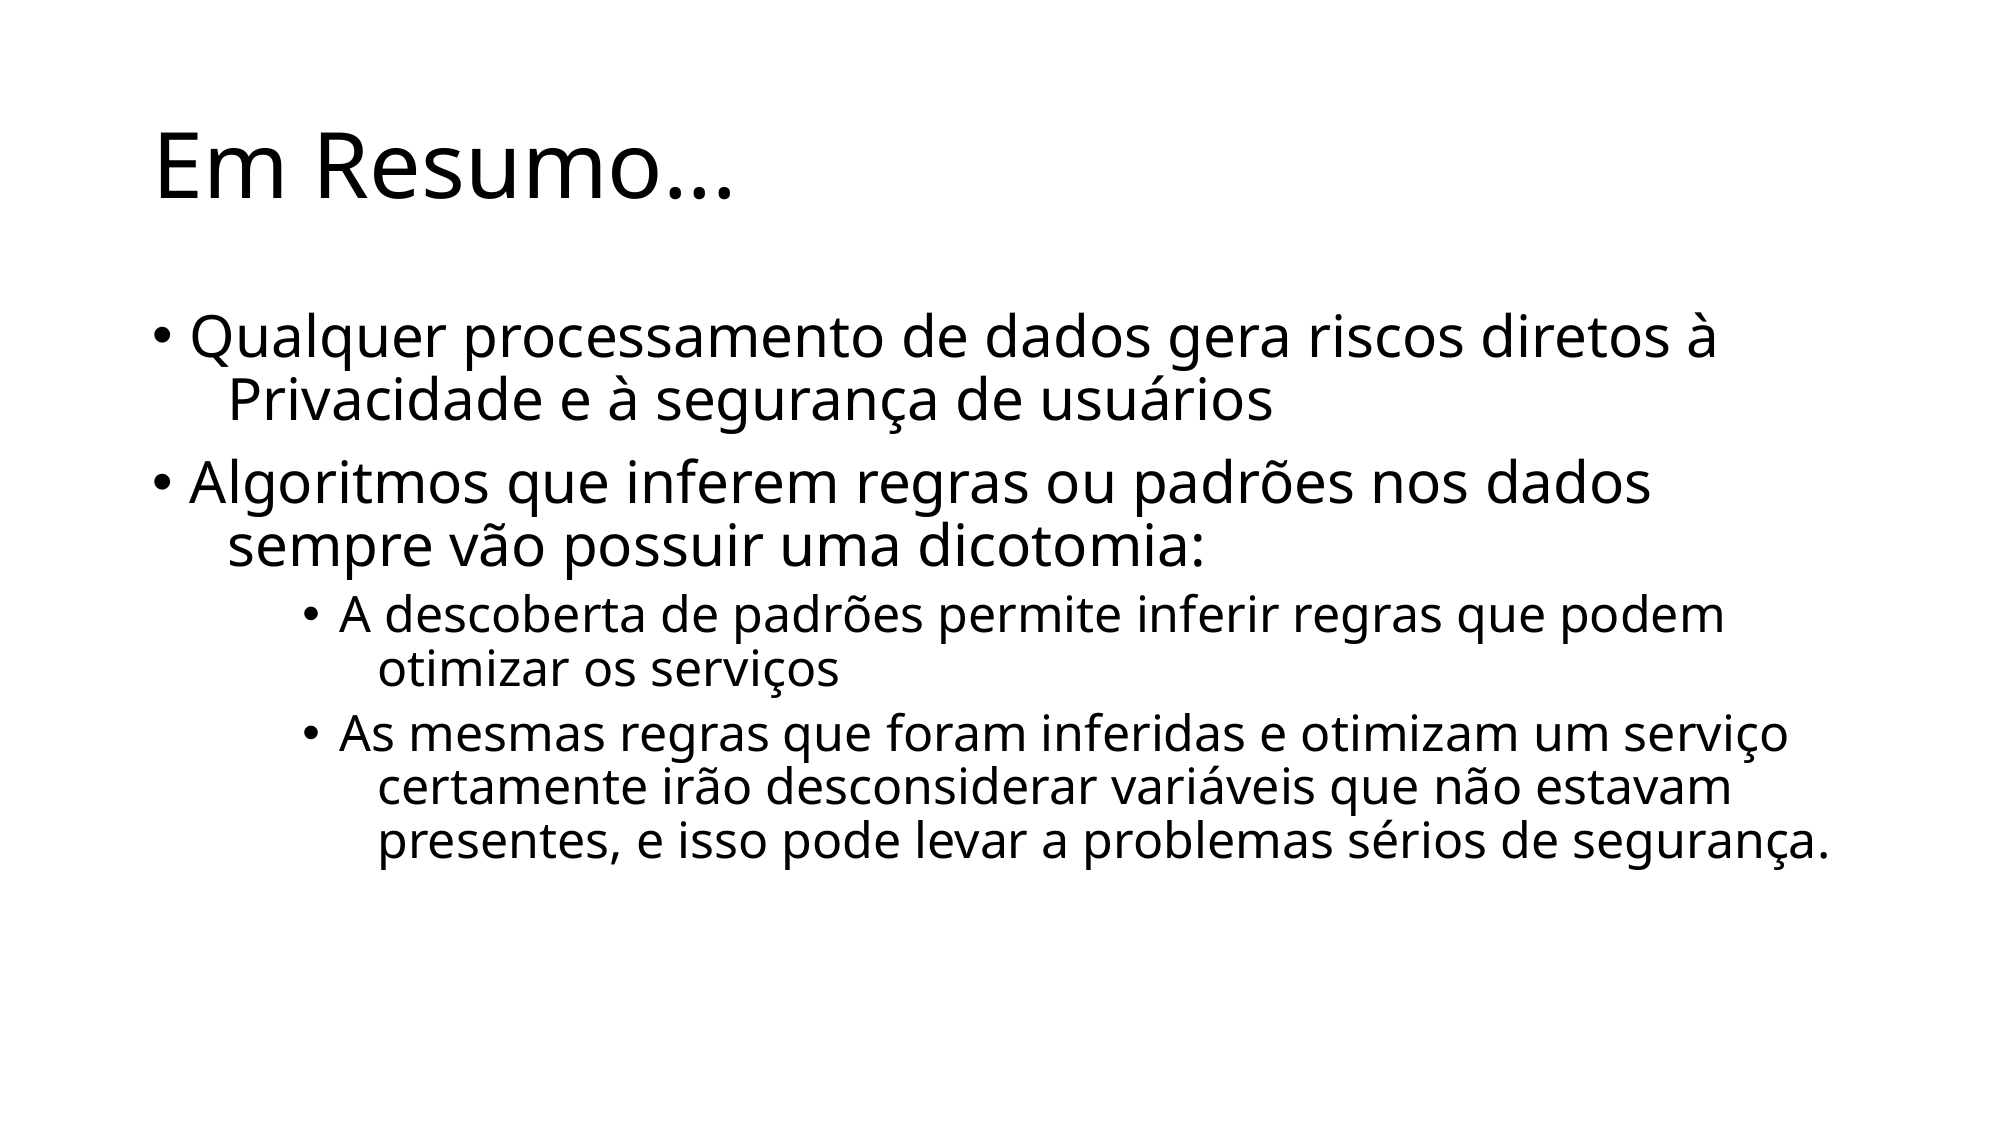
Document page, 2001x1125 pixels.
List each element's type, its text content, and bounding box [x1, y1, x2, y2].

list Qualquer processamento de dados gera riscos diretos à Privacidade e à segurança de usuários Algoritmos que inferem regras ou padrões nos dados sempre vão possuir uma dicotomia: A descoberta de padrões permite inferir regras que podem otimizar os serviços As mesmas regras que foram inferidas e otimizam um serviço certamente irão desconsiderar variáveis que não estavam presentes, e isso pode levar a problemas sérios de segurança. [137, 299, 1863, 1014]
title Em Resumo... [137, 59, 1863, 278]
